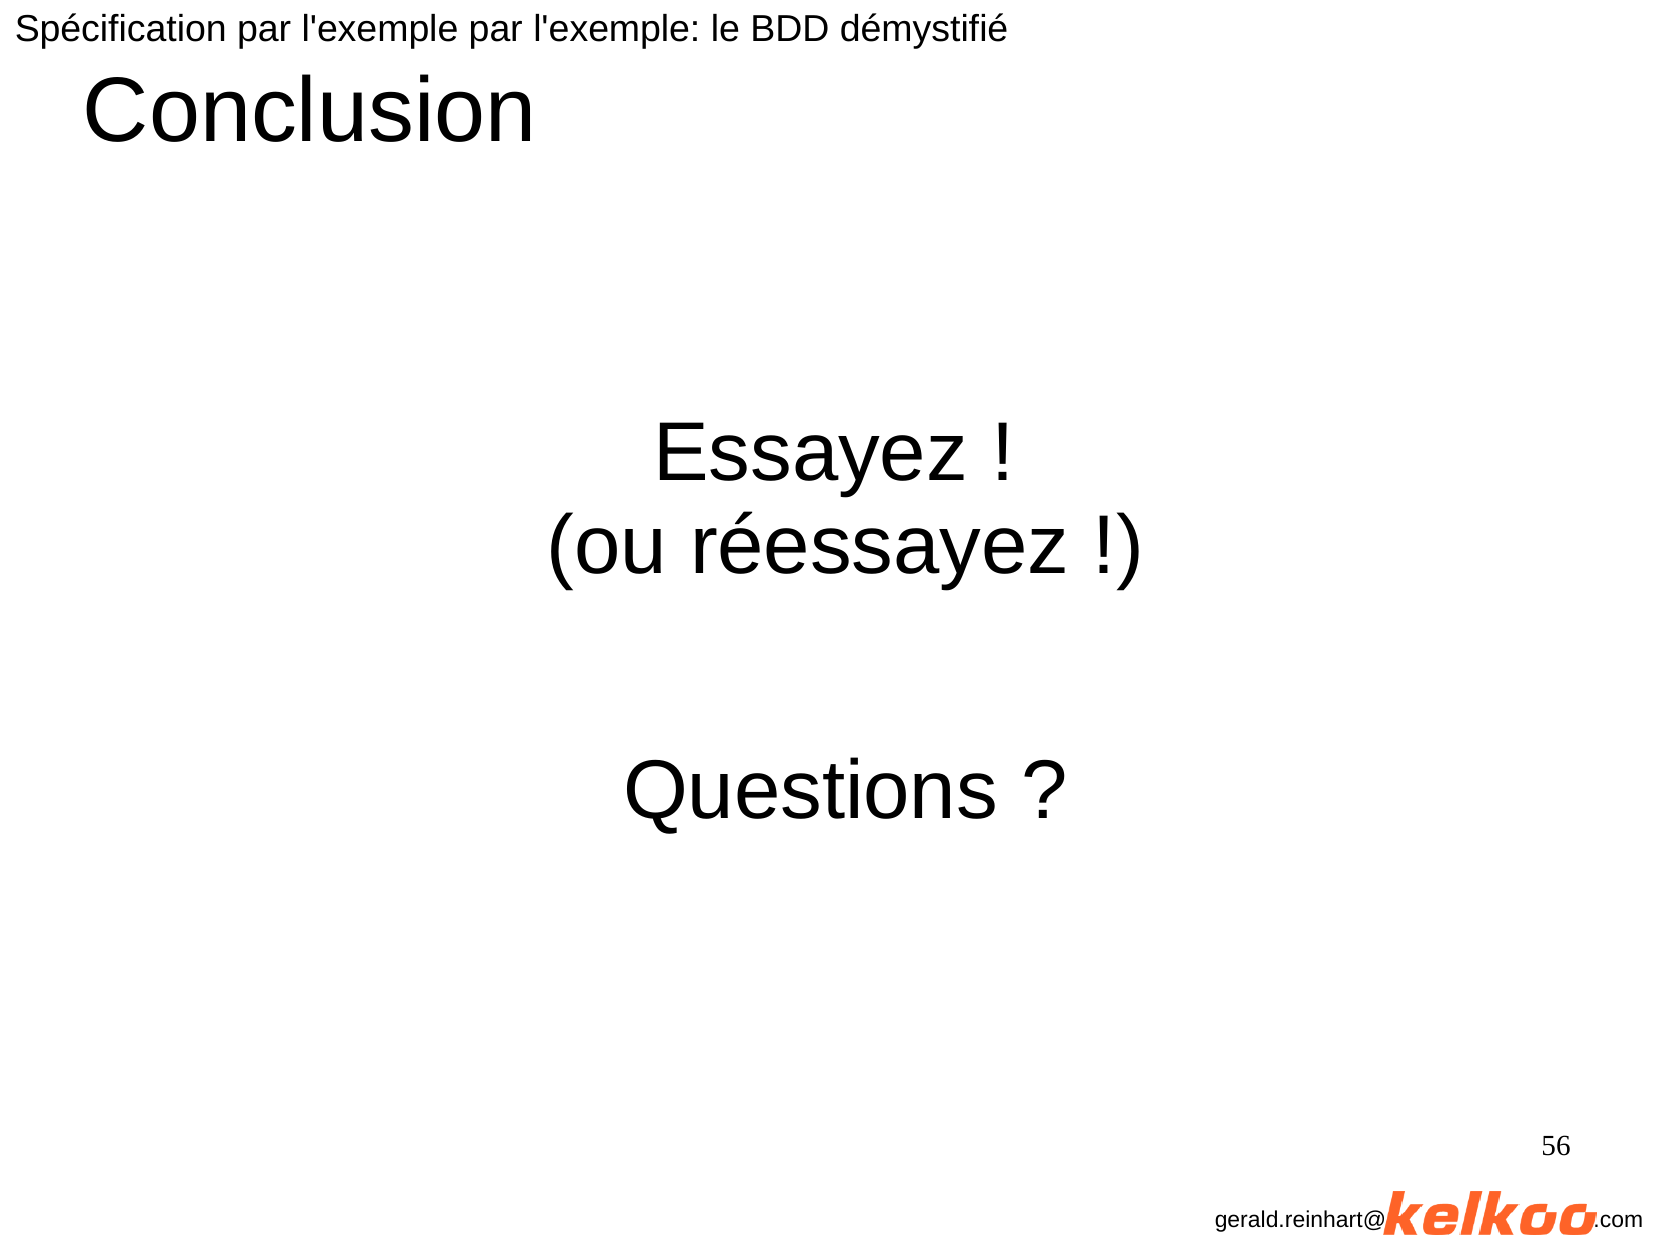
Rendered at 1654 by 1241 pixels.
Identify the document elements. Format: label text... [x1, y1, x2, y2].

text_box Spécification par l'exemple par l'exemple: le BDD démystifié [0, 0, 1024, 57]
list Essayez ! (ou réessayez !) Questions ? [45, 405, 1576, 1021]
text_box gerald.reinhart@ .com [1193, 1199, 1654, 1241]
picture [1383, 1191, 1597, 1199]
title Conclusion [82, 5, 1571, 213]
